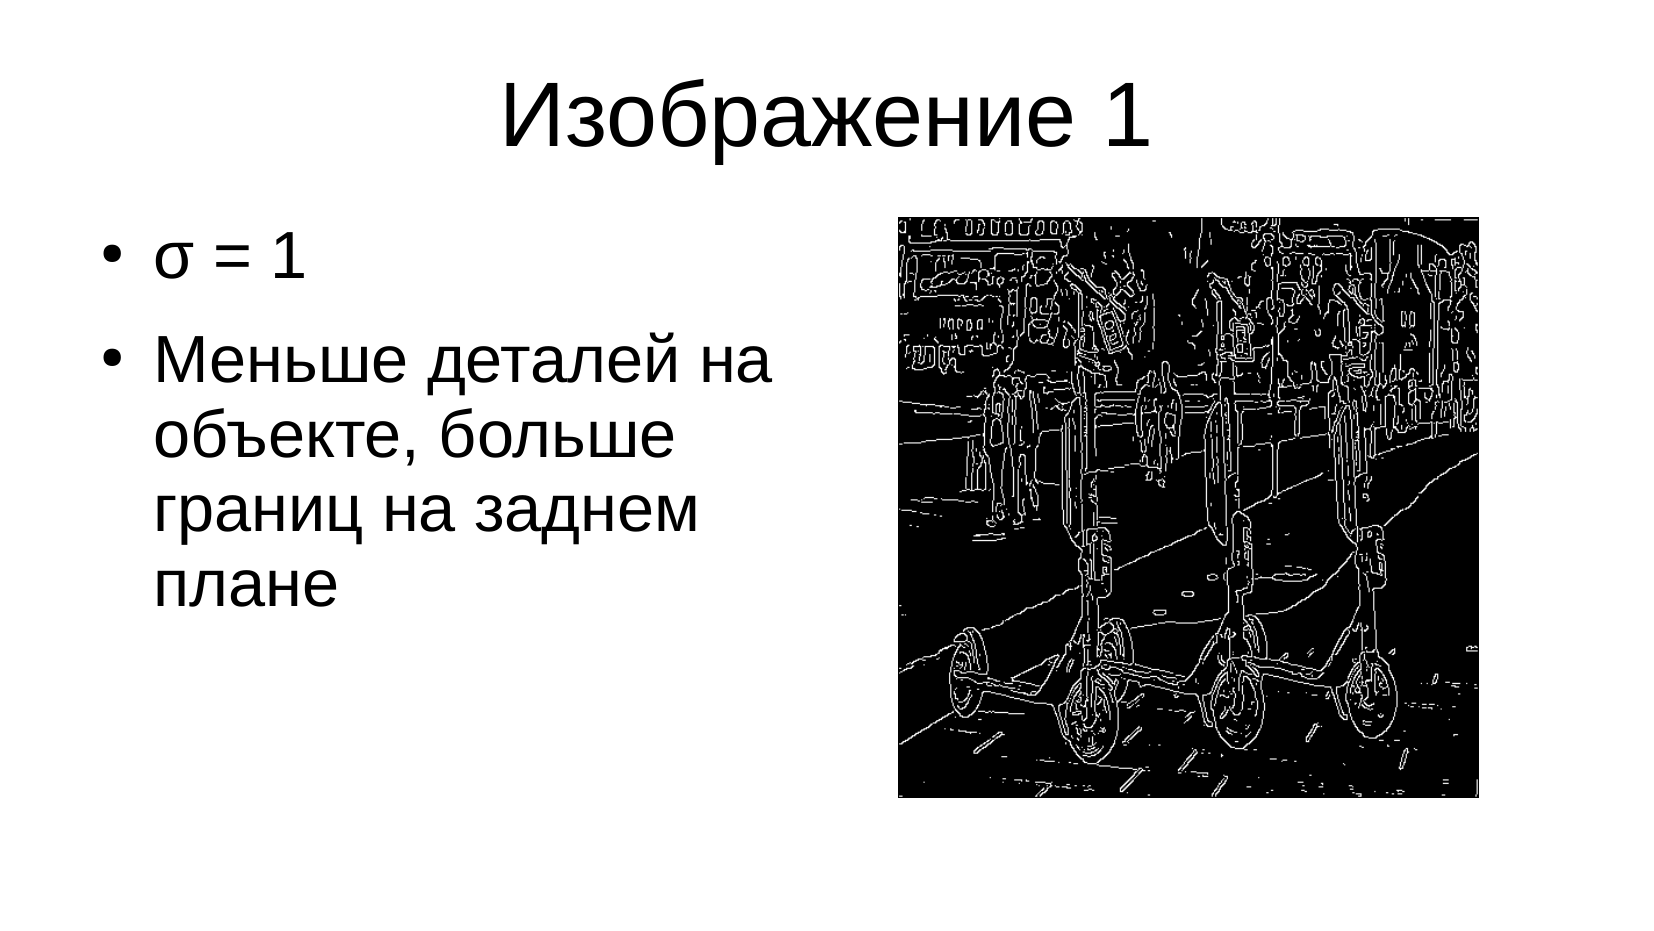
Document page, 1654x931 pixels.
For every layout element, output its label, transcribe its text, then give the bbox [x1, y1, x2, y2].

list σ = 1 Меньше деталей на объекте, больше границ на заднем плане [82, 217, 809, 758]
title Изображение 1 [82, 37, 1571, 193]
picture [898, 217, 1479, 798]
